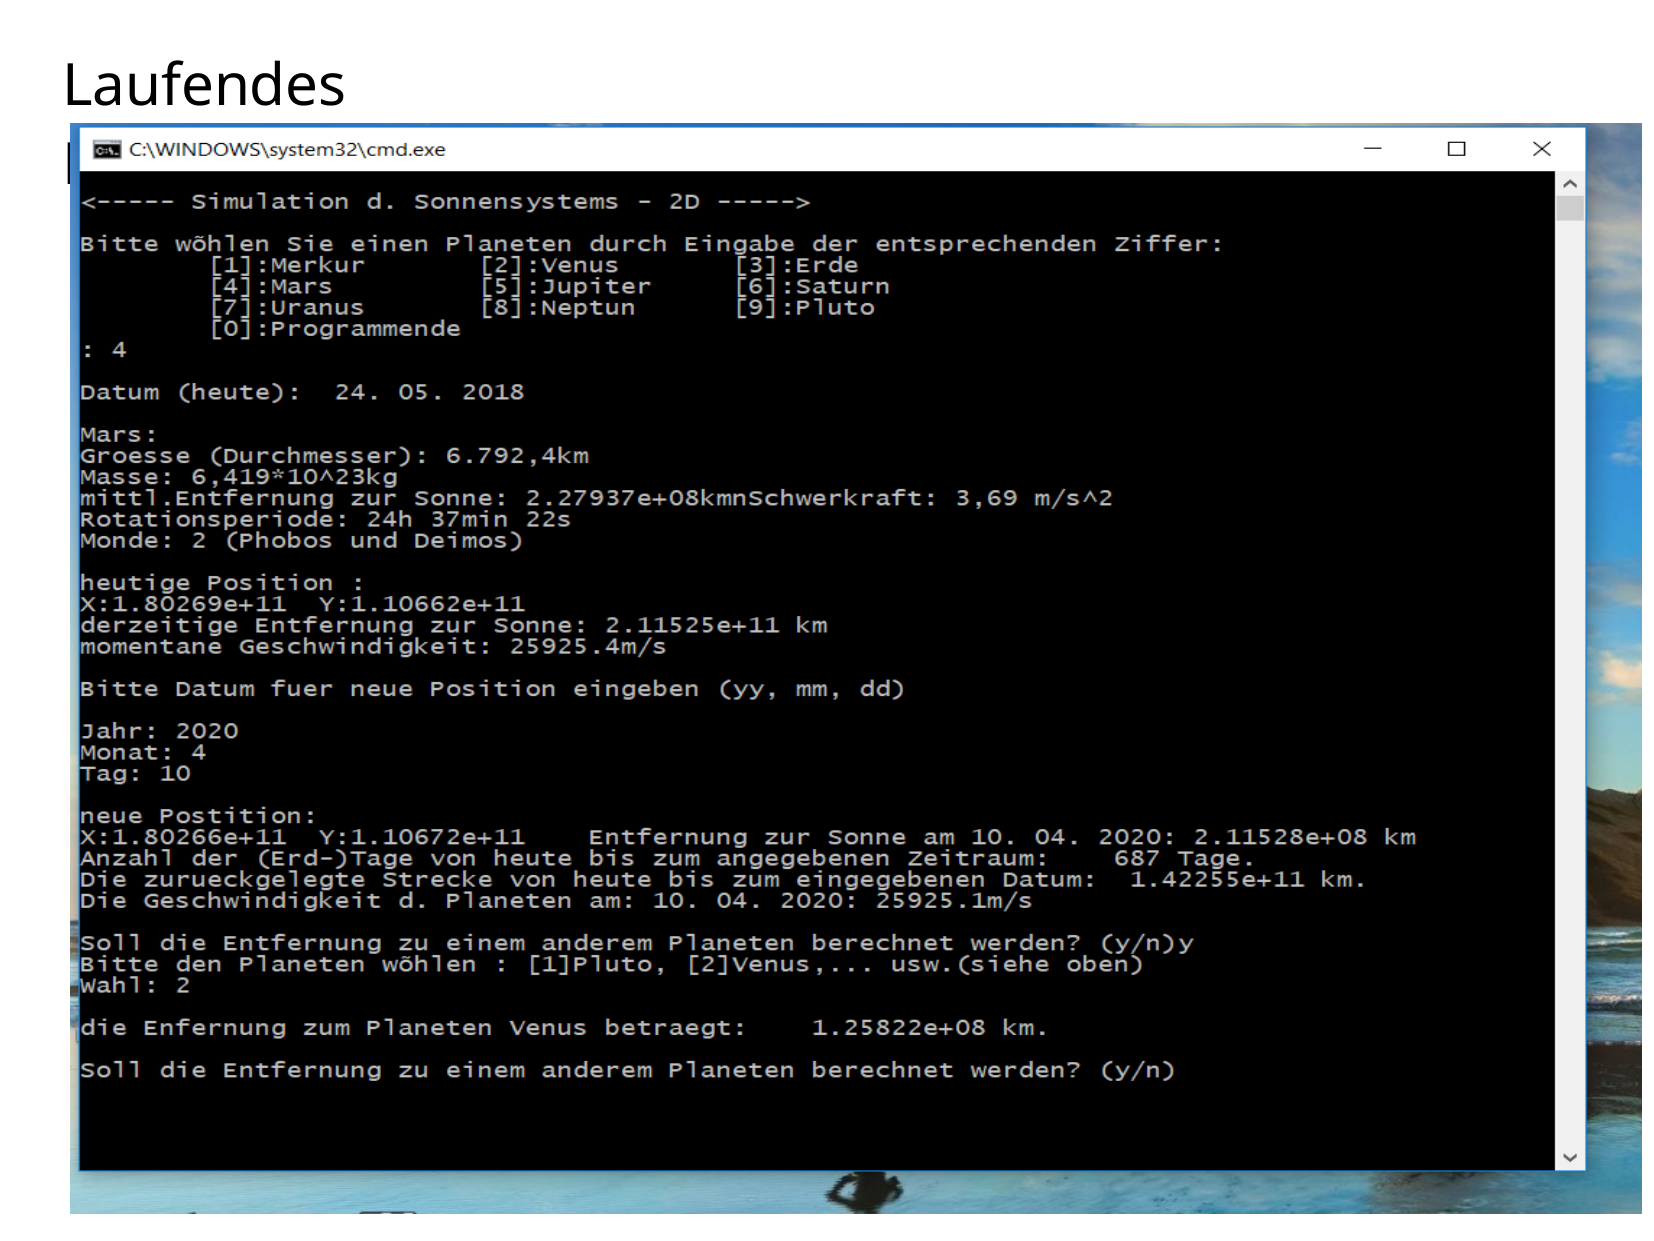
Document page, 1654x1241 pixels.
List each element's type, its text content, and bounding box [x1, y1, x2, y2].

picture [70, 123, 1642, 1214]
text_box Laufendes Programm: [47, 35, 638, 124]
